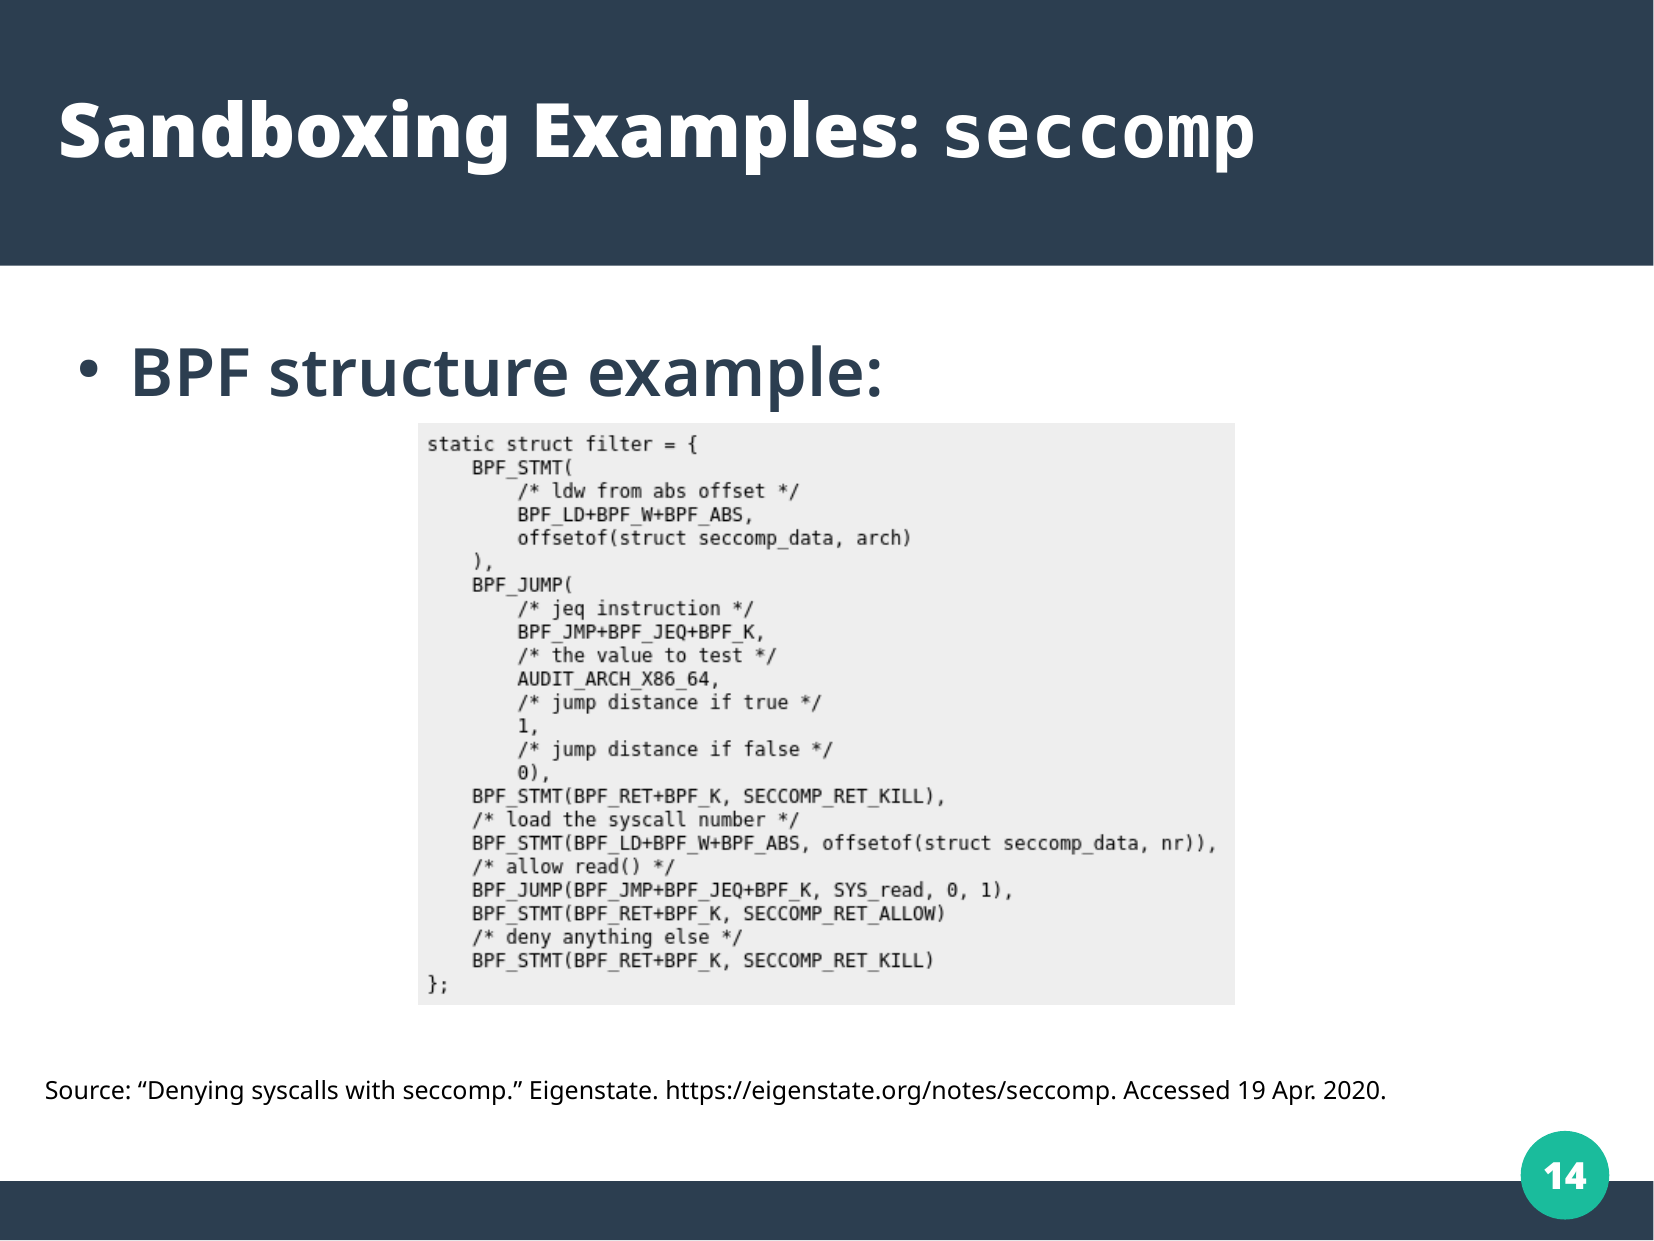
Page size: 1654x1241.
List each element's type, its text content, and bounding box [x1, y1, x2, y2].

title Sandboxing Examples: seccomp [59, 49, 1595, 207]
text_box Source: “Denying syscalls with seccomp.” Eigenstate. https://eigenstate.org/notes/seccomp. Accessed 19 Apr. 2020. [30, 1065, 1546, 1149]
picture [418, 423, 1235, 1006]
list BPF structure example: [59, 324, 1595, 436]
